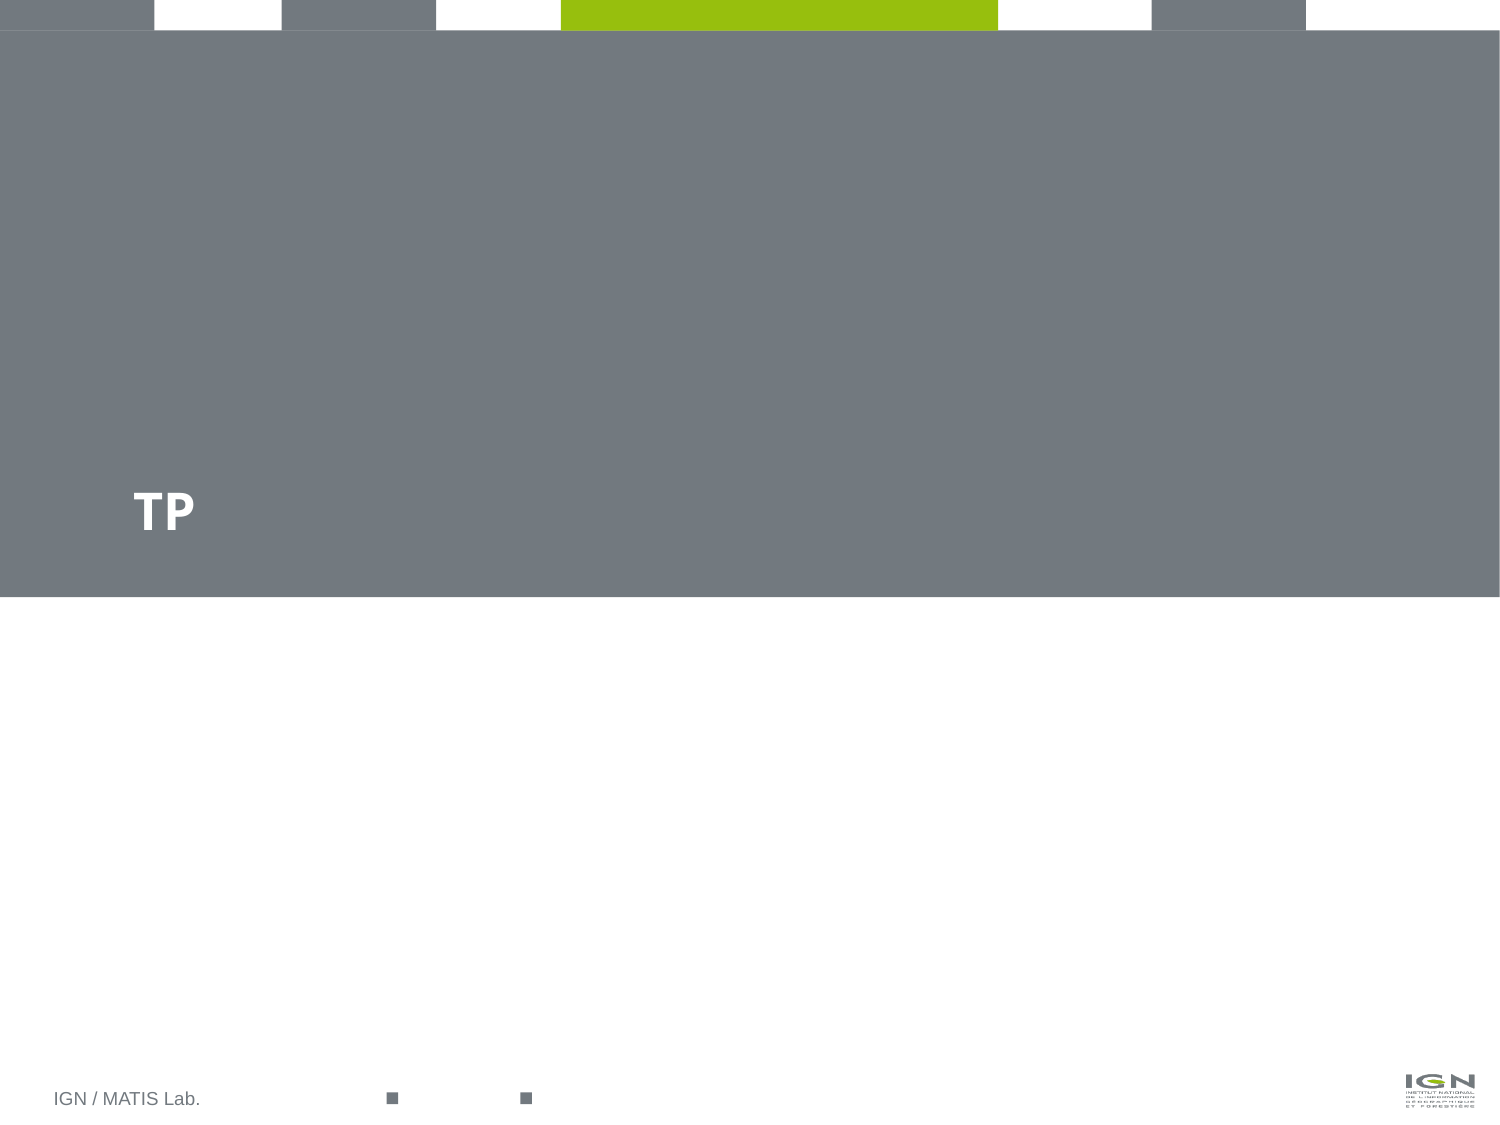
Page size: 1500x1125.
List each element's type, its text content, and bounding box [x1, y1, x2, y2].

text_box IGN / MATIS Lab. [39, 1067, 360, 1125]
picture [1404, 1074, 1475, 1108]
text_box TP [118, 471, 1394, 752]
